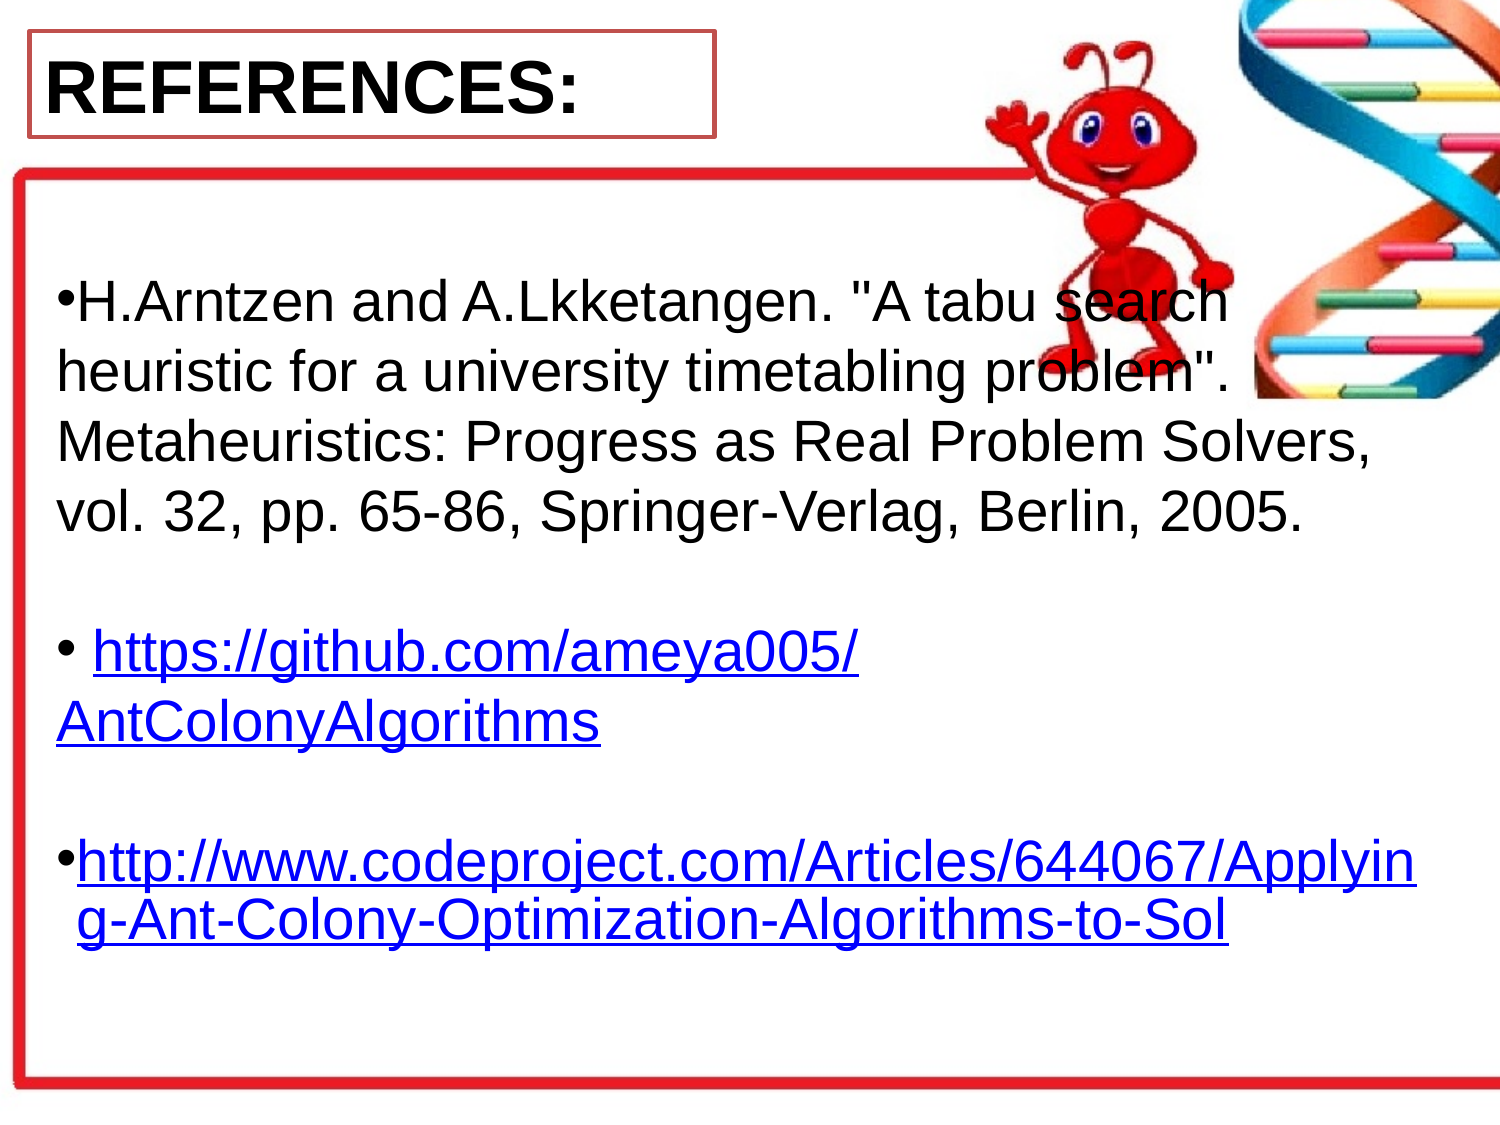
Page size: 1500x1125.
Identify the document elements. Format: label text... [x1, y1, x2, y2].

text_box REFERENCES: [29, 30, 715, 137]
text_box H.Arntzen and A.Lkketangen. "A tabu search heuristic for a university timetabling problem". Metaheuristics: Progress as Real Problem Solvers, vol. 32, pp. 65-86, Springer-Verlag, Berlin, 2005. https://github.com/ameya005/ AntColonyAlgorithms http://www.codeproject.com/Articles/644067/Applying-Ant-Colony-Optimization-Algorithms-to-Sol [41, 255, 1459, 1048]
picture [0, 0, 1500, 1125]
